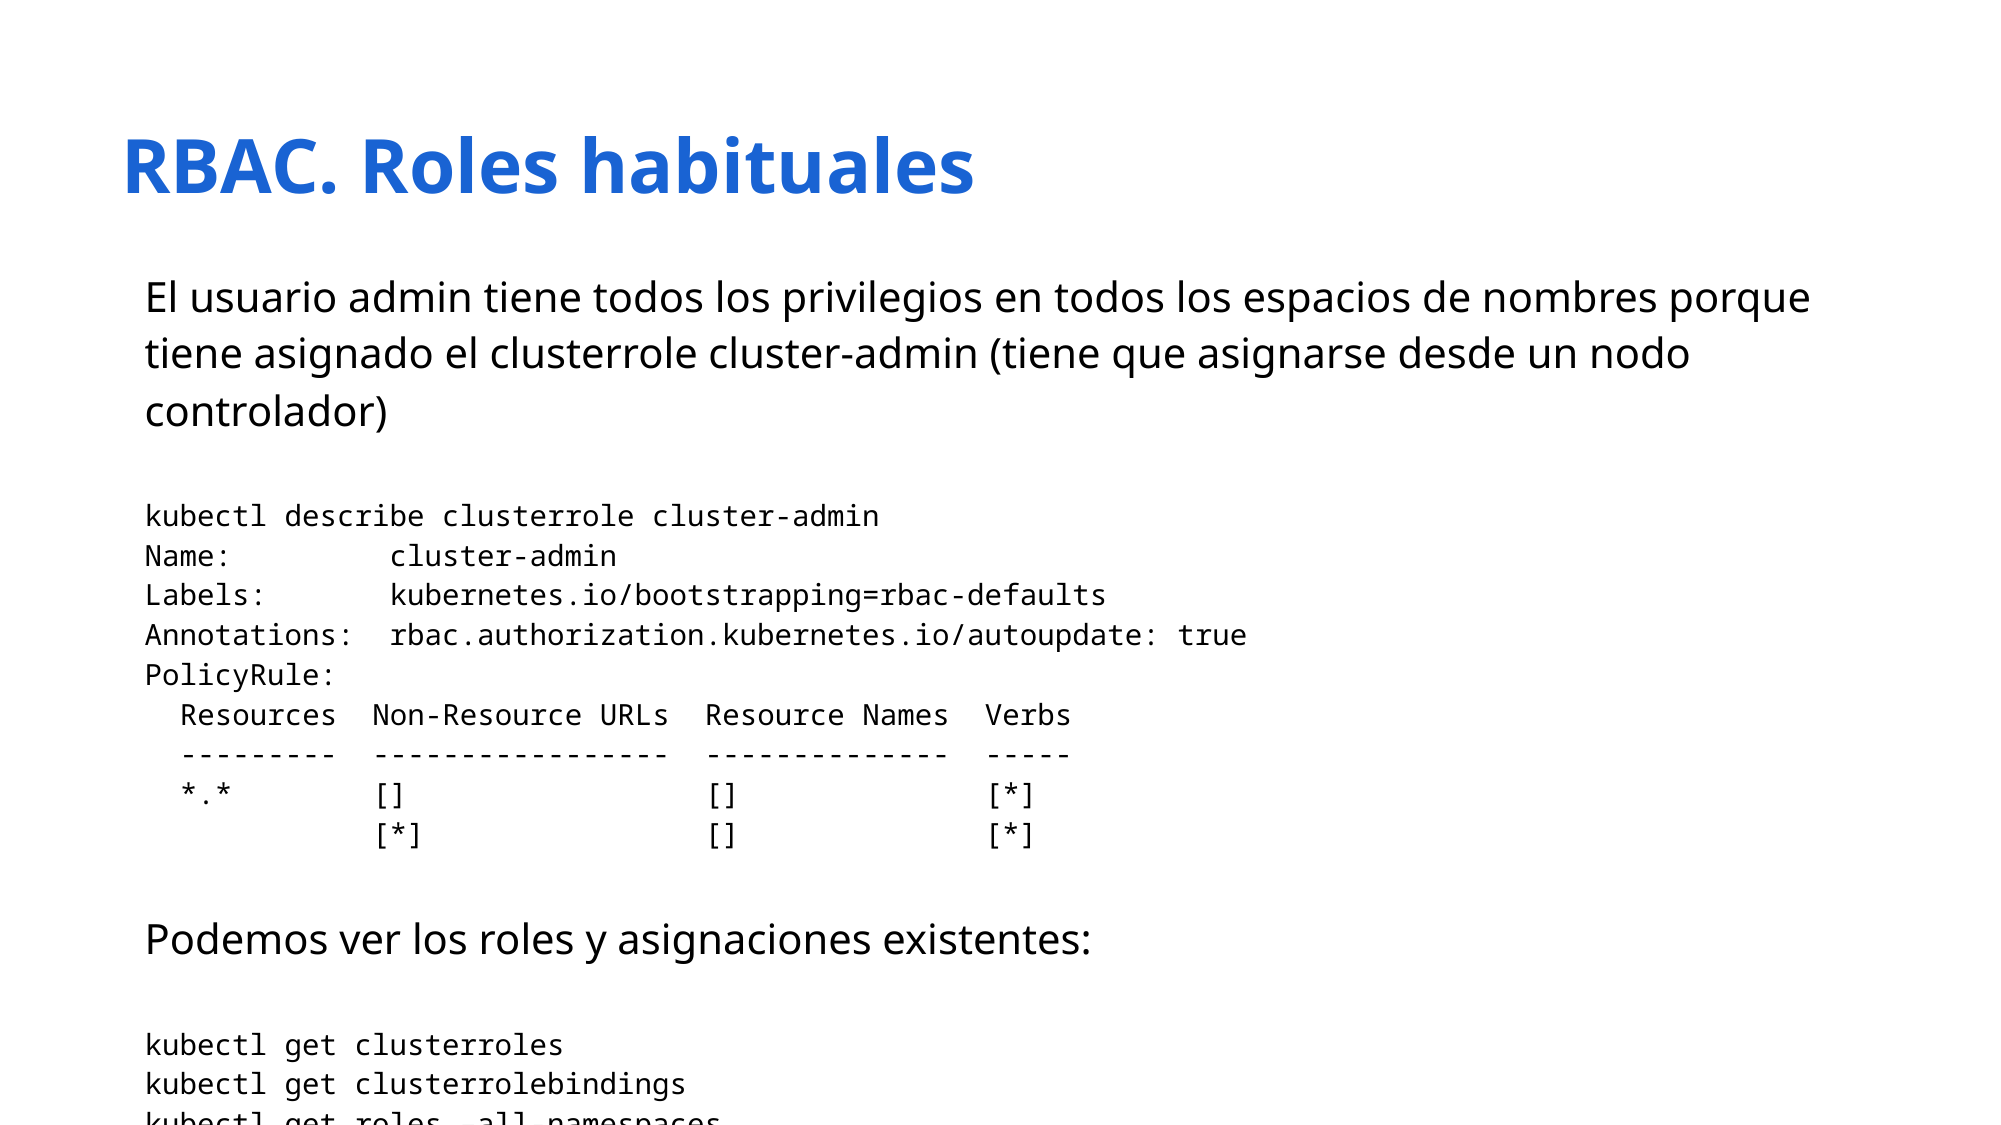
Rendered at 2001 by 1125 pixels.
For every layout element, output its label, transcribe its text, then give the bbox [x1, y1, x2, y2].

text_box RBAC. Roles habituales [106, 106, 1878, 293]
text_box El usuario admin tiene todos los privilegios en todos los espacios de nombres porque tiene asignado el clusterrole cluster-admin (tiene que asignarse desde un nodo controlador) kubectl describe clusterrole cluster-admin Name: cluster-admin Labels: kubernetes.io/bootstrapping=rbac-defaults Annotations: rbac.authorization.kubernetes.io/autoupdate: true PolicyRule: Resources Non-Resource URLs Resource Names Verbs --------- ----------------- -------------- ----- *.* [] [] [*] [*] [] [*] Podemos ver los roles y asignaciones existentes: kubectl get clusterroles kubectl get clusterrolebindings kubectl get roles –all-namespaces Kubectl get rolebindings --all-namespaces [129, 259, 1890, 1054]
